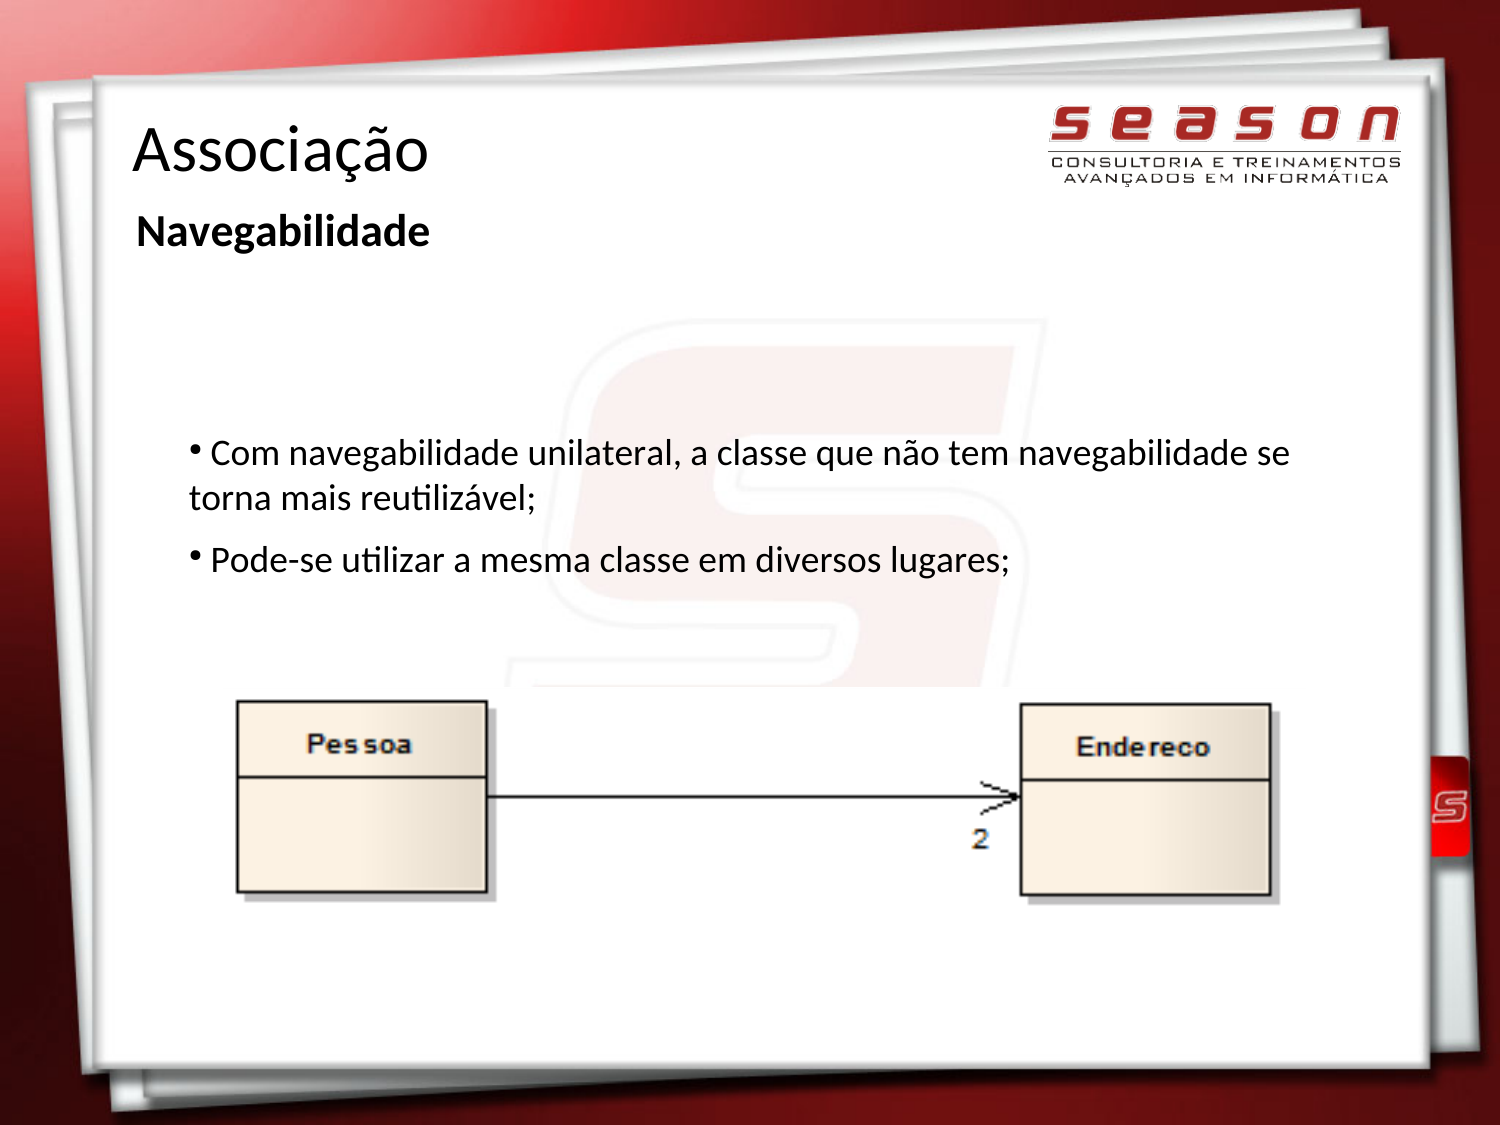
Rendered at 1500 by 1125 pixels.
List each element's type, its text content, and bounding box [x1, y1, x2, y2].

title Associação [118, 33, 1394, 257]
text_box Com navegabilidade unilateral, a classe que não tem navegabilidade se torna mais reutilizável; Pode-se utilizar a mesma classe em diversos lugares; [188, 357, 1359, 650]
picture [0, 0, 1500, 1125]
text_box Navegabilidade [119, 200, 1240, 256]
